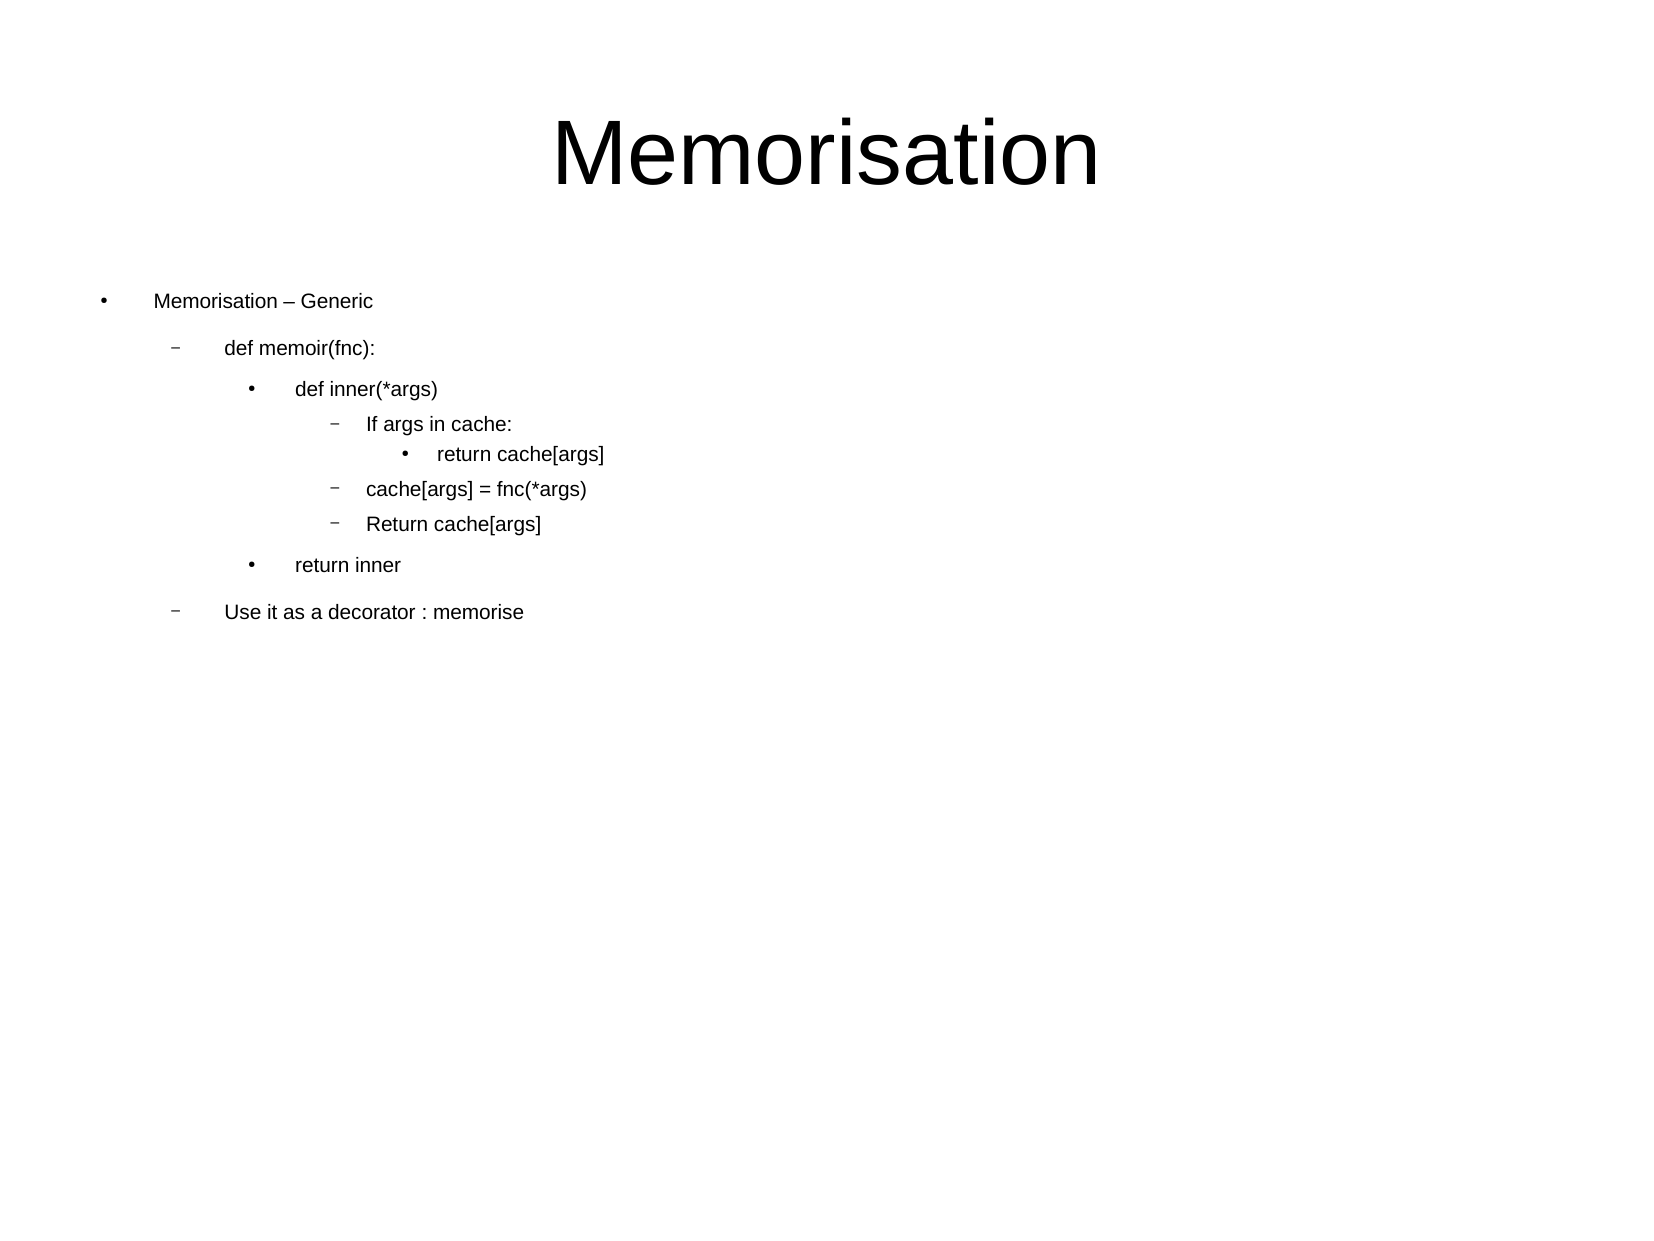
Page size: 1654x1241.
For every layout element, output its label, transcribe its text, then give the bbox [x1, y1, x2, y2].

list Memorisation – Generic def memoir(fnc): def inner(*args) If args in cache: return cache[args] cache[args] = fnc(*args) Return cache[args] return inner Use it as a decorator : memorise [82, 290, 1571, 1229]
title Memorisation [82, 49, 1571, 257]
